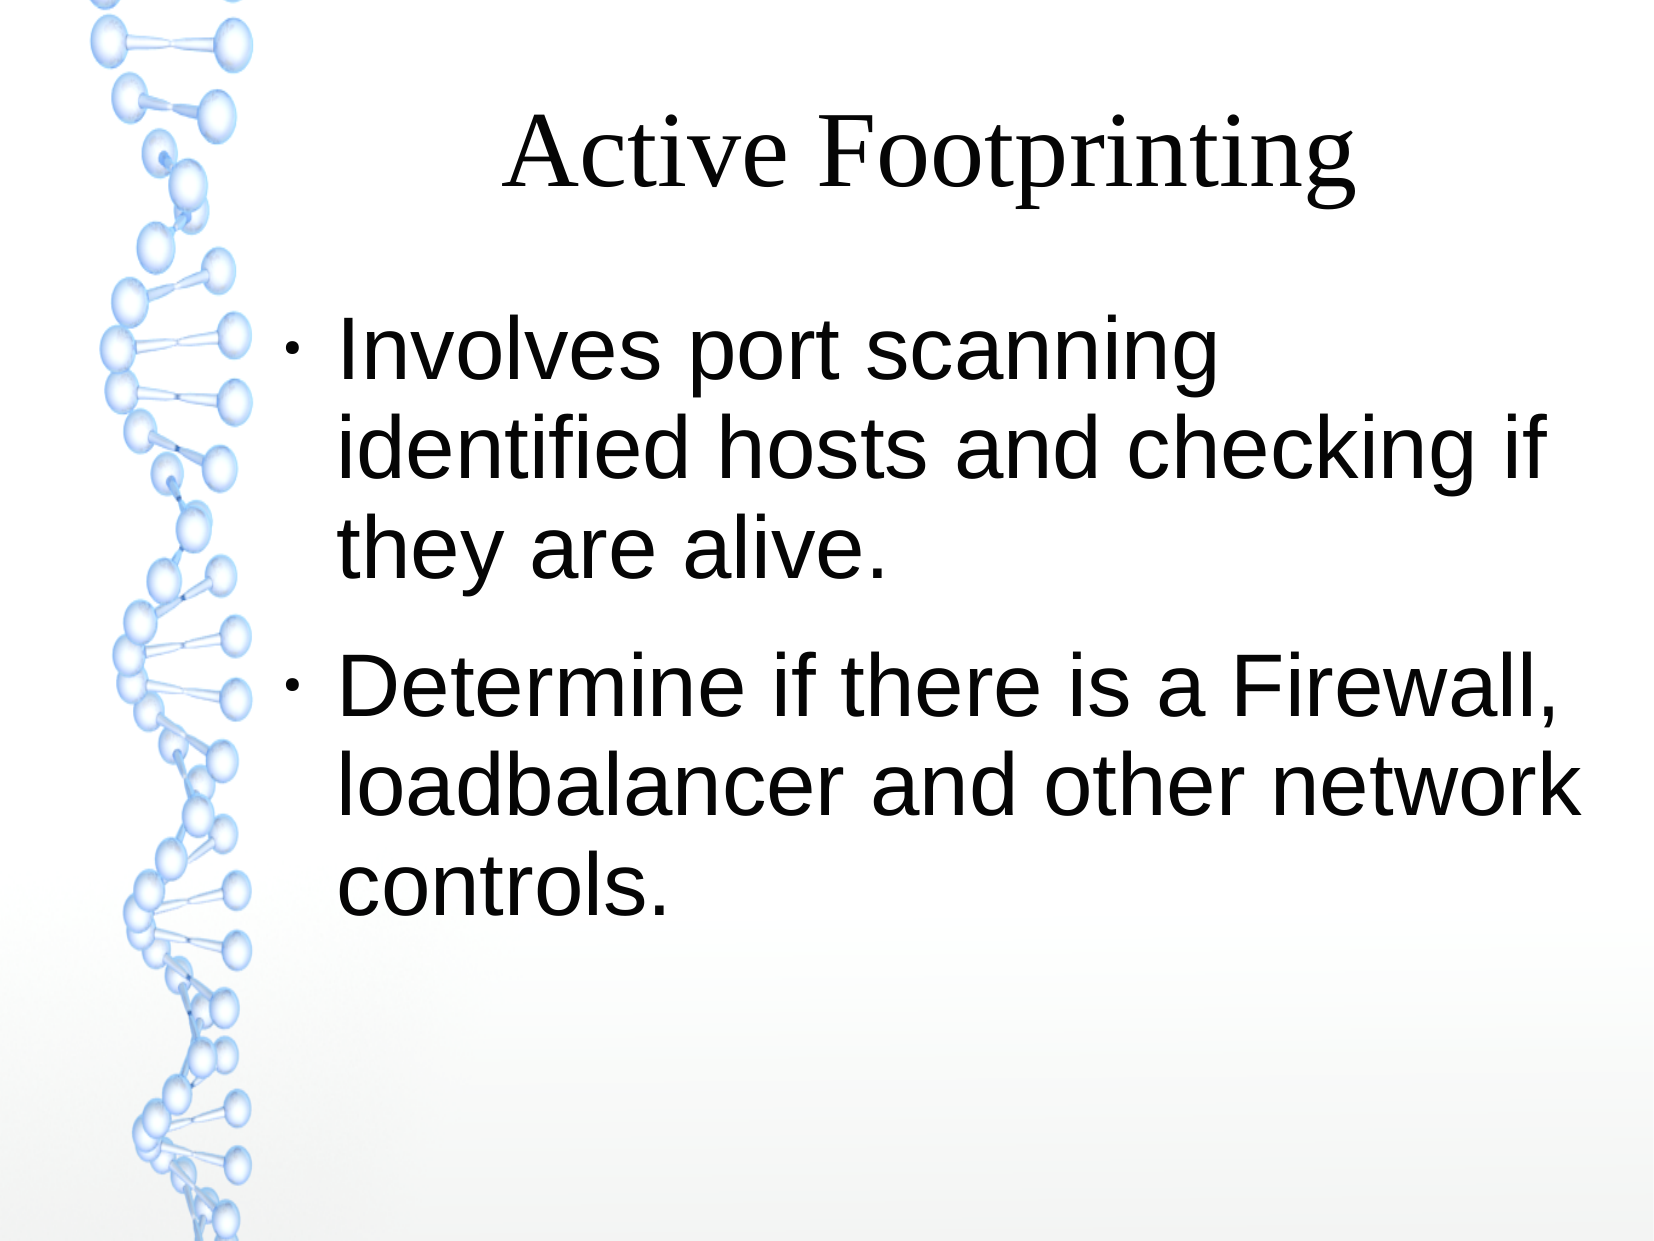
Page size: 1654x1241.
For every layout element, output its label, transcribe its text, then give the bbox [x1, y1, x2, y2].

list Involves port scanning identified hosts and checking if they are alive. Determine if there is a Firewall, loadbalancer and other network controls. [265, 299, 1595, 1019]
title Active Footprinting [265, 47, 1595, 252]
picture [0, 0, 1654, 1241]
